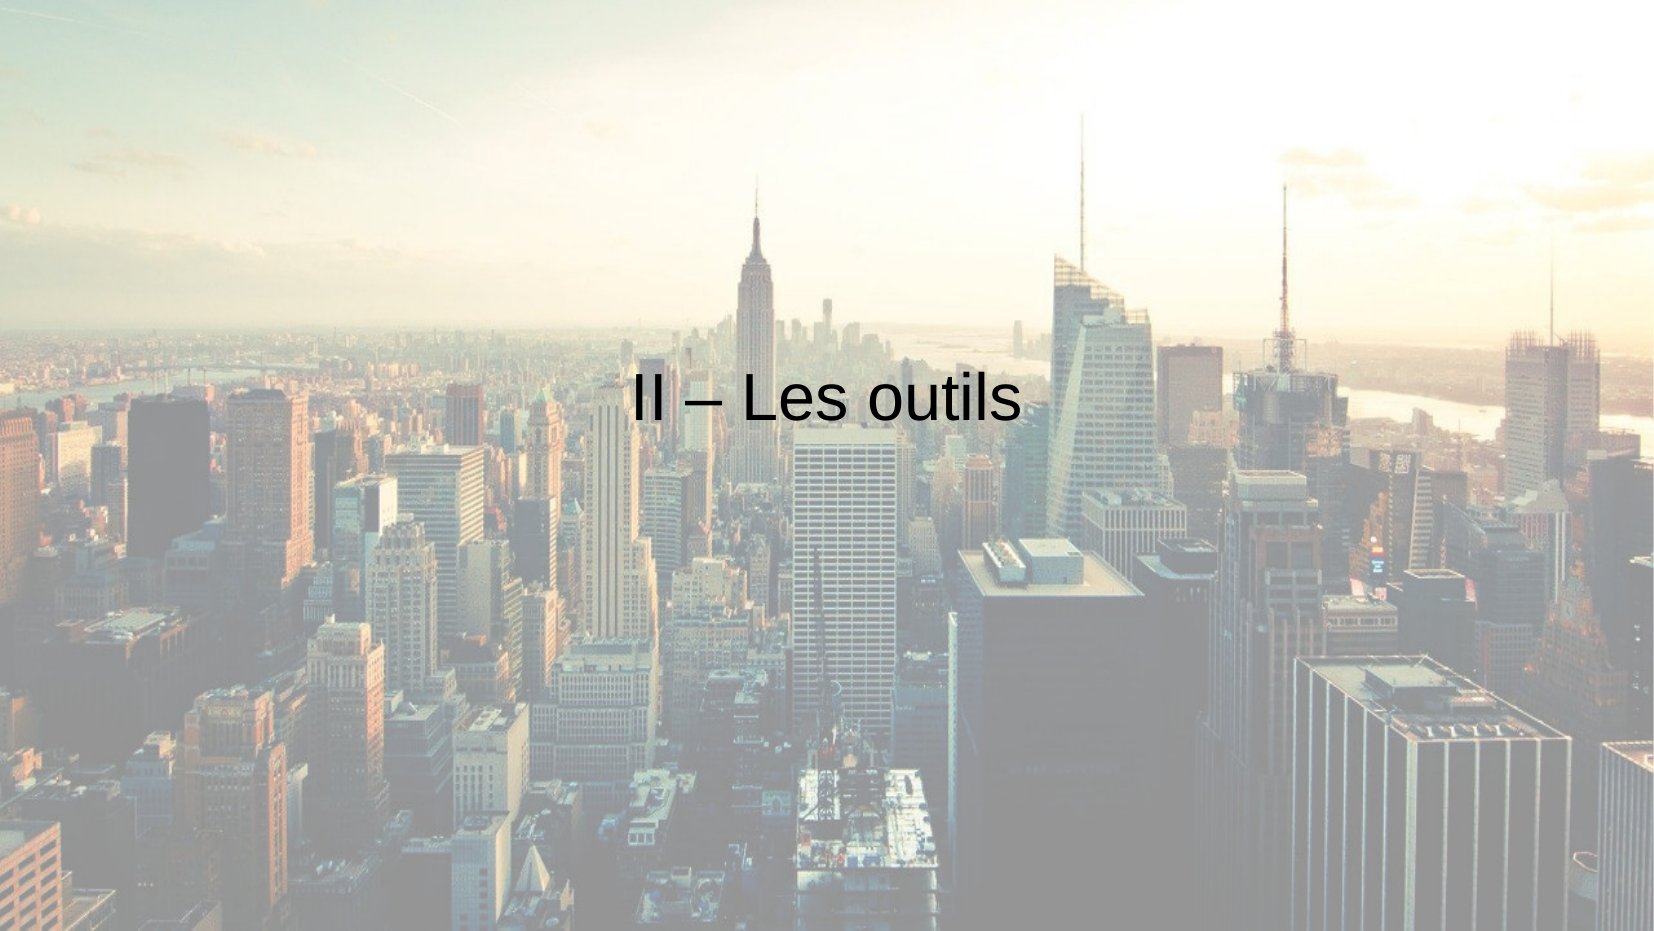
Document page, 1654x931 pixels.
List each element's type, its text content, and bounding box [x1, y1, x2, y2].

picture [0, 0, 1654, 931]
subtitle II – Les outils [82, 37, 1571, 757]
